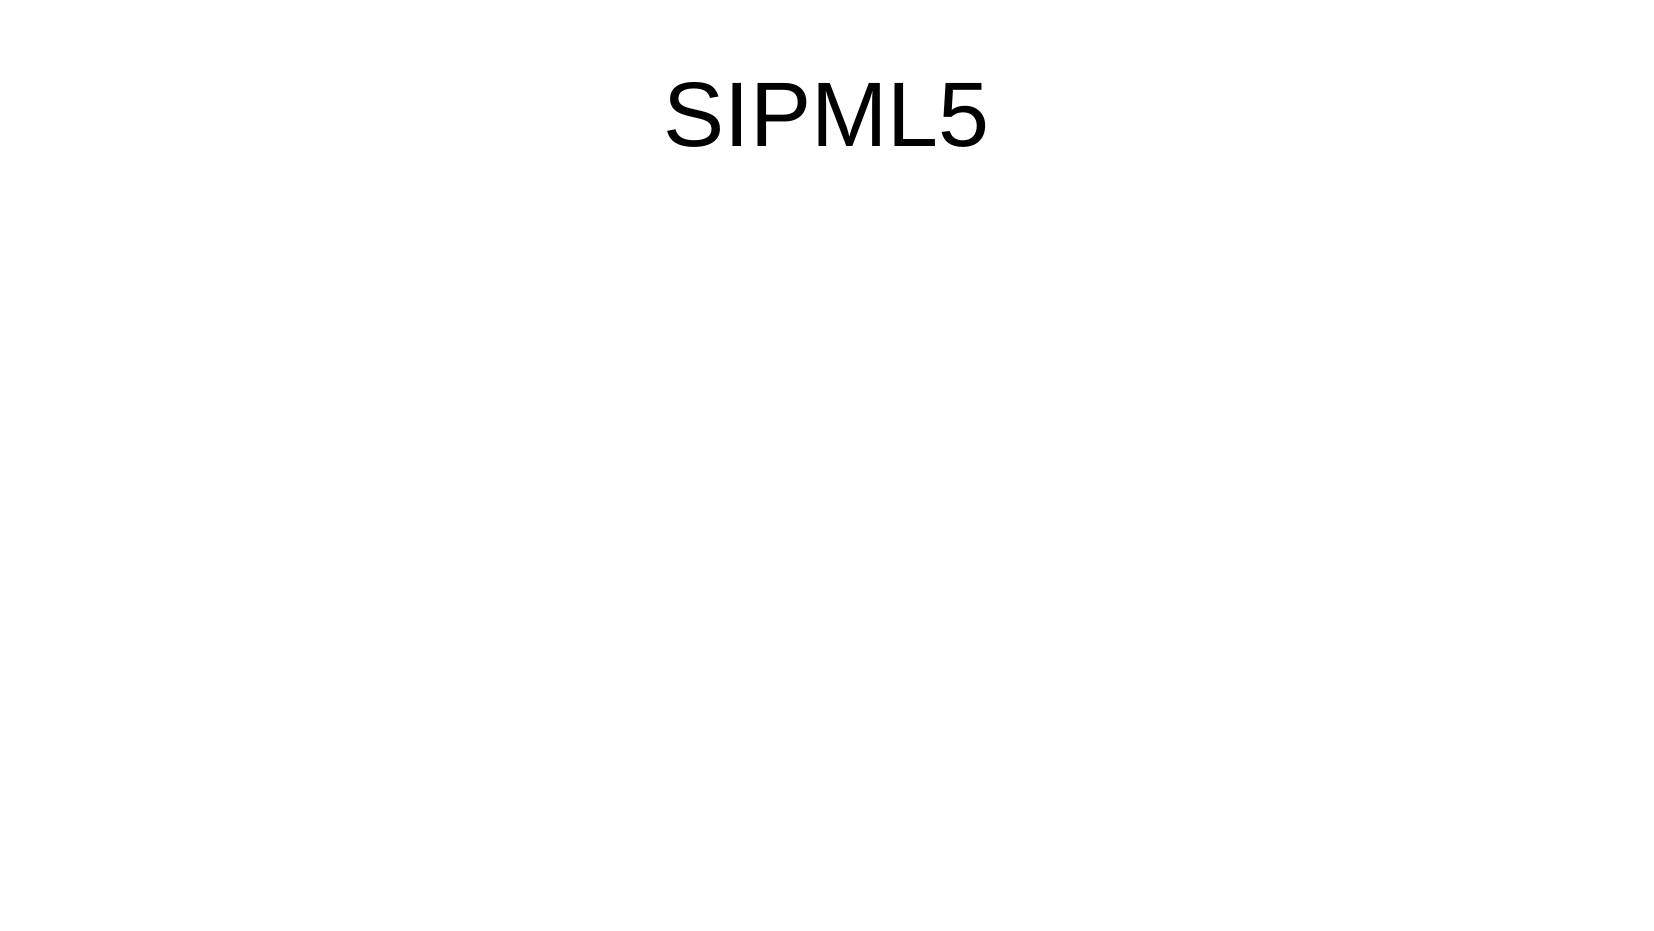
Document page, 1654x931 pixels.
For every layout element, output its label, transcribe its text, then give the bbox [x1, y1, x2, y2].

title SIPML5 [82, 37, 1571, 193]
